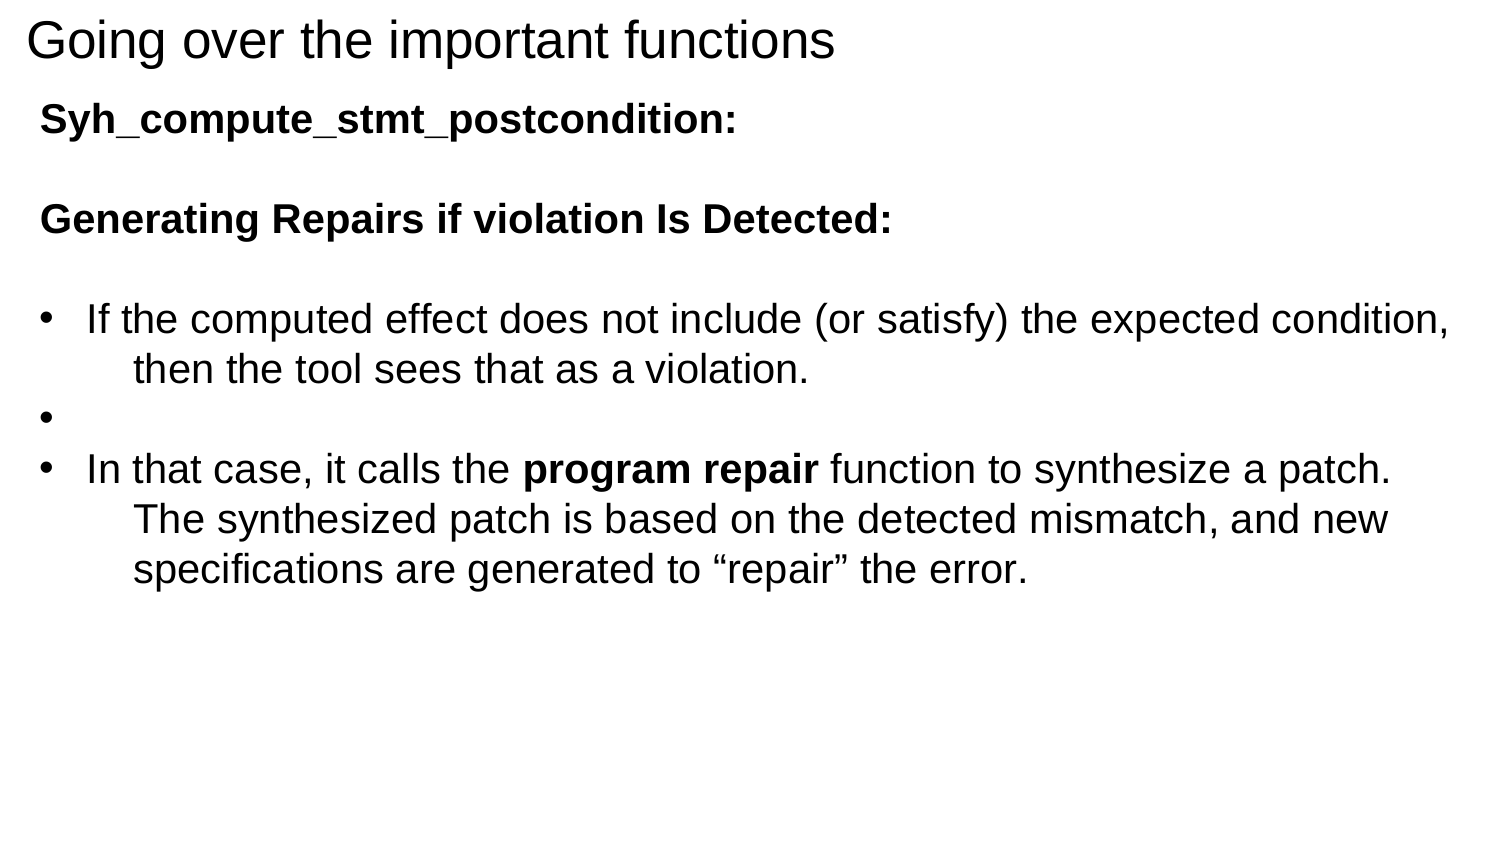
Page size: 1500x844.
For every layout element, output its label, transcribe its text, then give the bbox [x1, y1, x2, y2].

title Going over the important functions [11, 0, 1409, 85]
text_box Syh_compute_stmt_postcondition: Generating Repairs if violation Is Detected: If the computed effect does not include (or satisfy) the expected condition, then the tool sees that as a violation. In that case, it calls the program repair function to synthesize a patch. The synthesized patch is based on the detected mismatch, and new specifications are generated to “repair” the error. [24, 84, 1475, 756]
